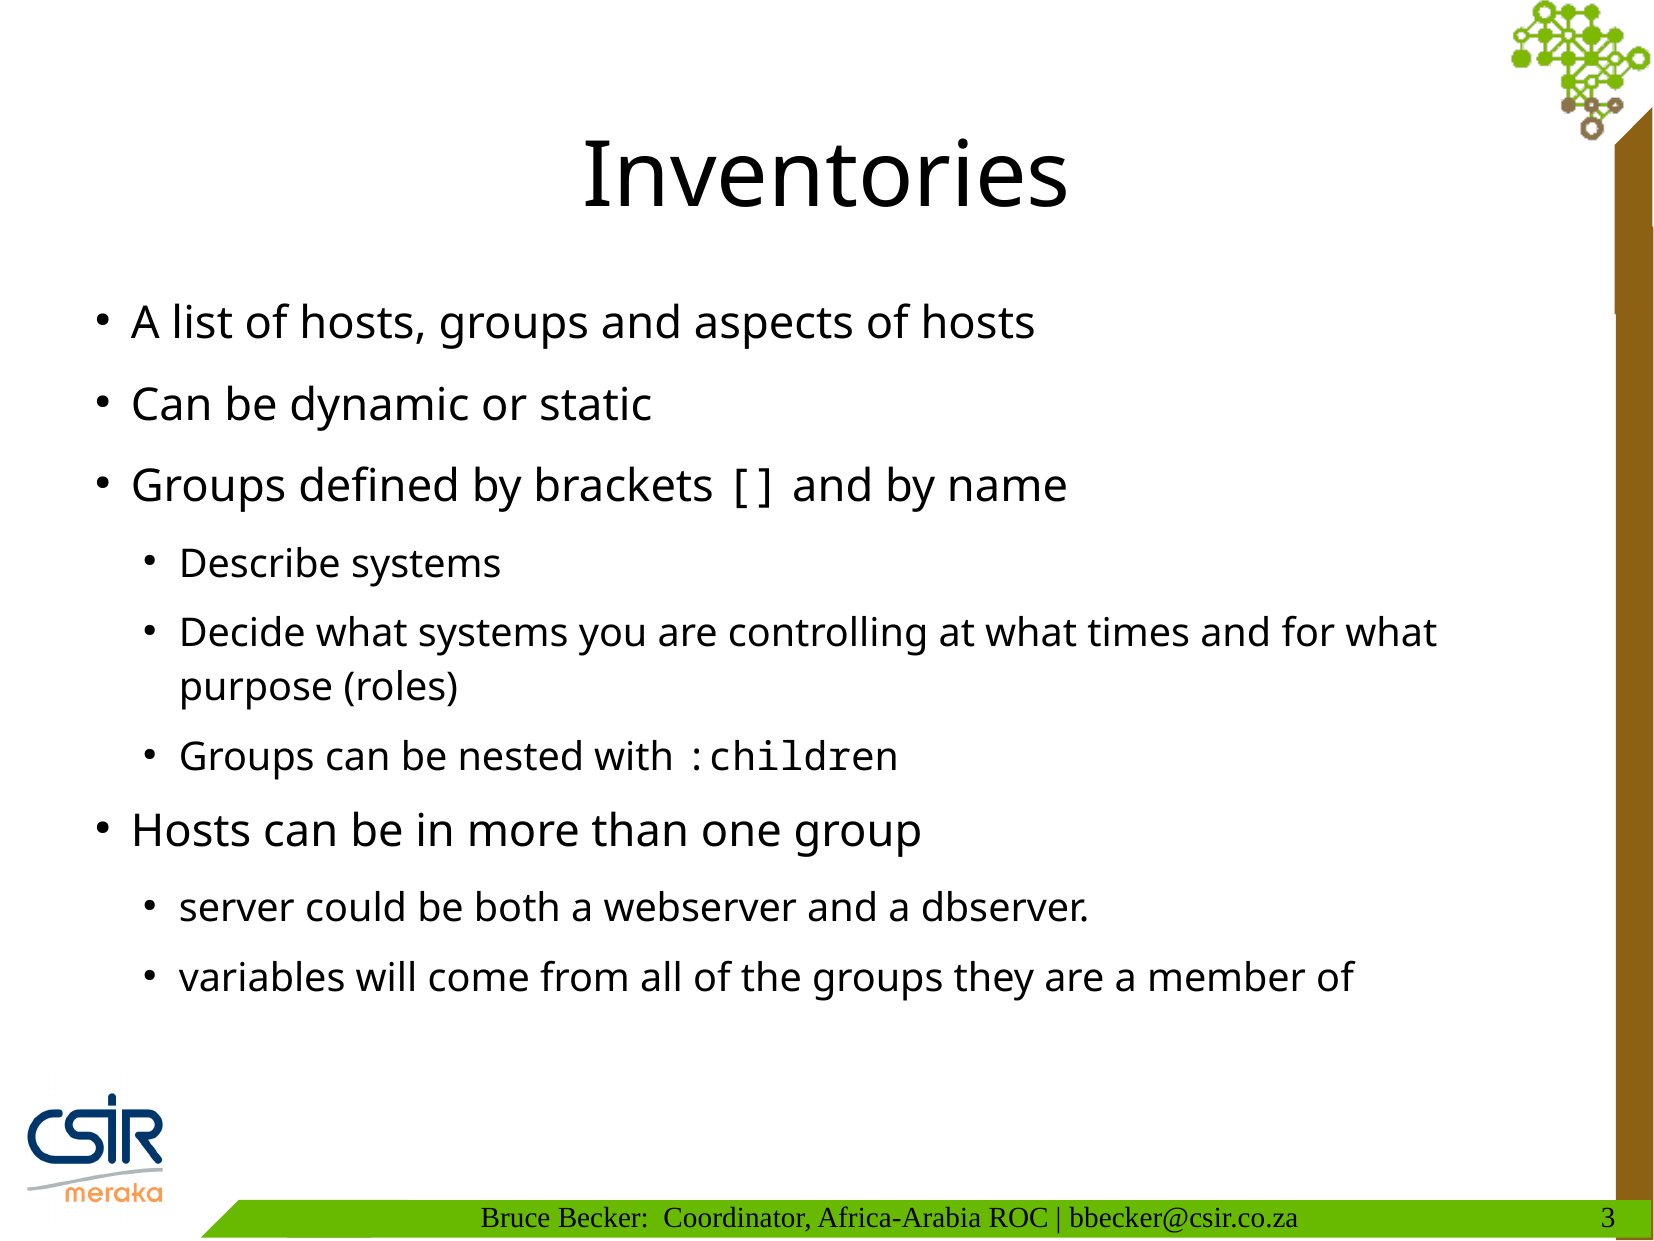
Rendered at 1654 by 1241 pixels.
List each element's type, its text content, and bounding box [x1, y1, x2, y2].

picture [1503, 0, 1654, 144]
title Inventories [82, 67, 1571, 275]
picture [12, 1074, 178, 1225]
list A list of hosts, groups and aspects of hosts Can be dynamic or static Groups defined by brackets [] and by name Describe systems Decide what systems you are controlling at what times and for what purpose (roles) Groups can be nested with :children Hosts can be in more than one group server could be both a webserver and a dbserver. variables will come from all of the groups they are a member of [82, 290, 1571, 1010]
